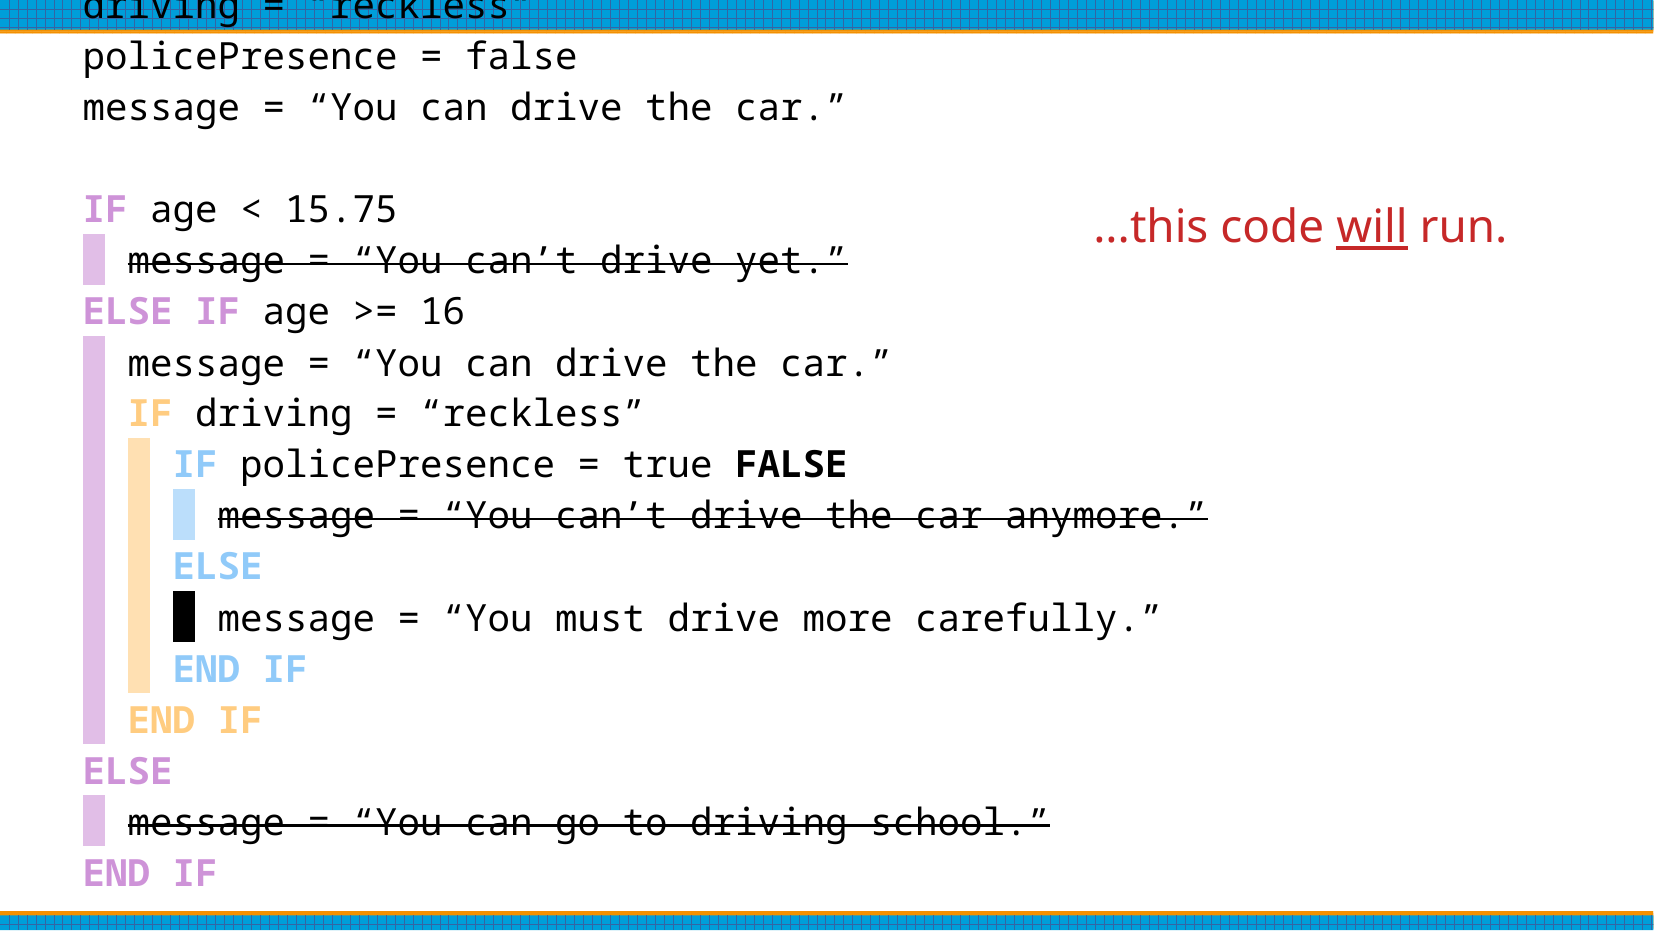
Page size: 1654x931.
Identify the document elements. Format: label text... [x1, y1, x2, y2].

subtitle age = 16 driving = “reckless“ policePresence = false message = “You can drive the car.” IF age < 15.75 message = “You can’t drive yet.” ELSE IF age >= 16 message = “You can drive the car.” IF driving = “reckless” IF policePresence = true FALSE message = “You can’t drive the car anymore.” ELSE message = “You must drive more carefully.” END IF END IF ELSE message = “You can go to driving school.” END IF output message [82, 69, 1571, 858]
text_box ...this code will run. [1087, 75, 1613, 376]
